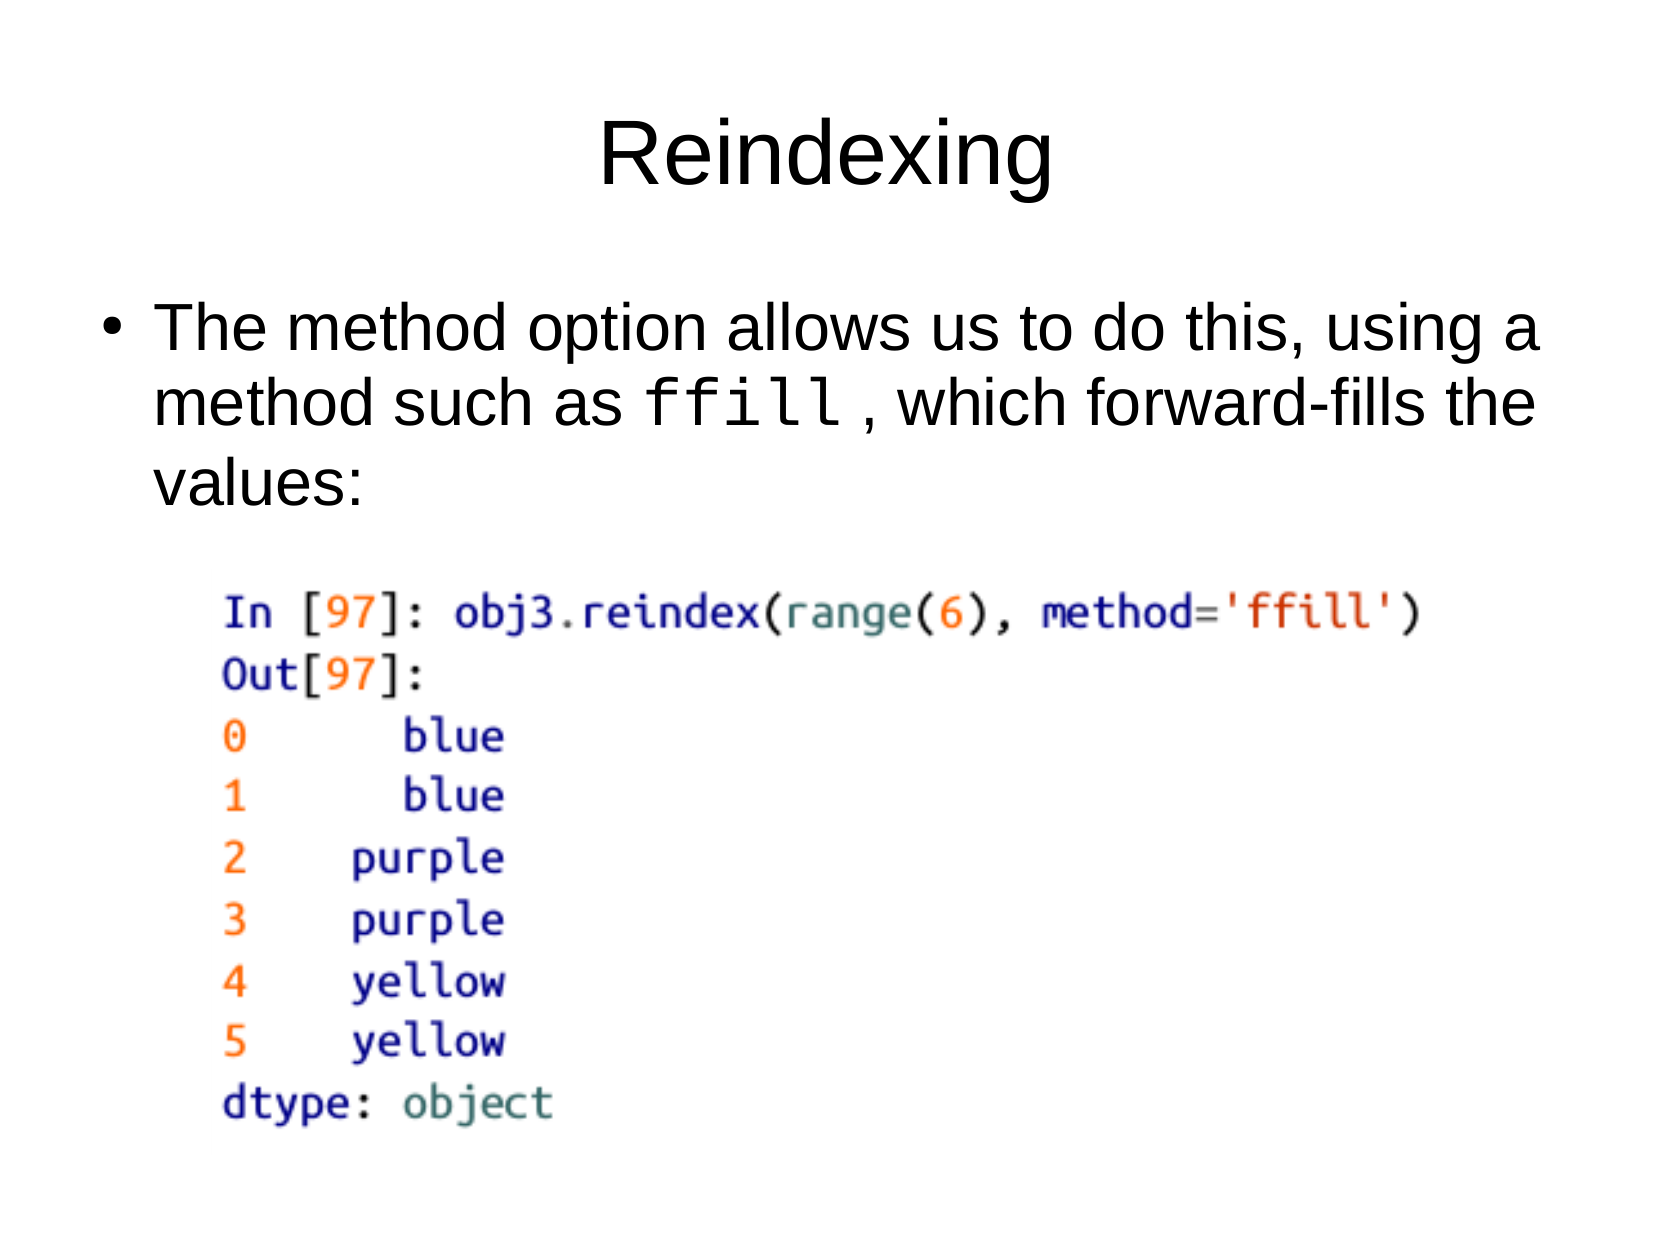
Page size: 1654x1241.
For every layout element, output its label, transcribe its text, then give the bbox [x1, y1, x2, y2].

title Reindexing [82, 49, 1571, 257]
list The method option allows us to do this, using a method such as ffill , which forward-fills the values: [82, 290, 1571, 1010]
picture [210, 569, 1450, 1156]
